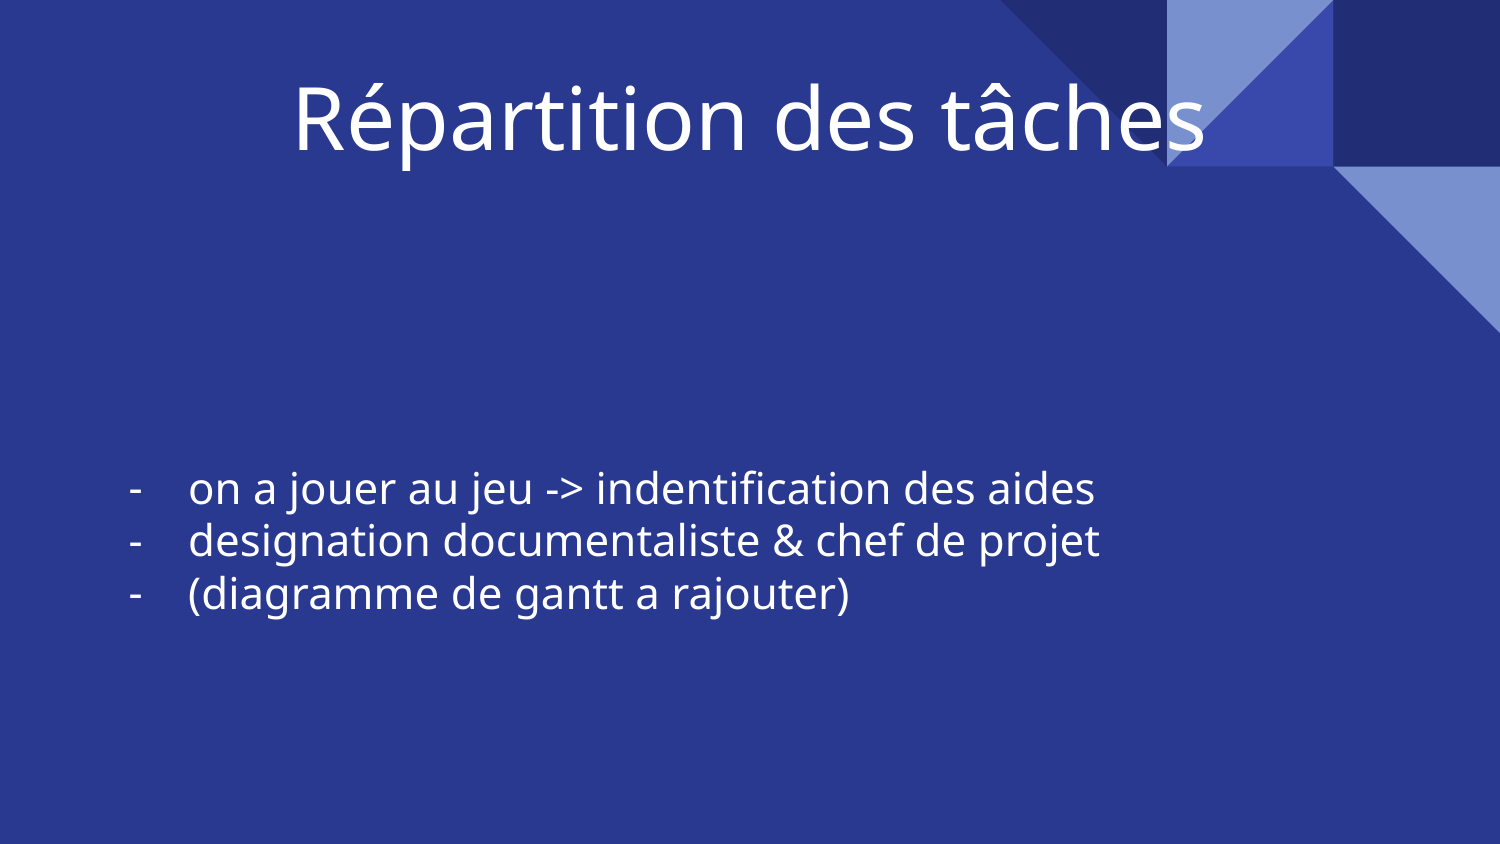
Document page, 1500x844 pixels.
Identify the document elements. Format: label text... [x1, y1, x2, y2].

title Répartition des tâches [75, 45, 1425, 184]
subtitle on a jouer au jeu -> indentification des aides designation documentaliste & chef de projet (diagramme de gantt a rajouter) [98, 445, 1447, 517]
